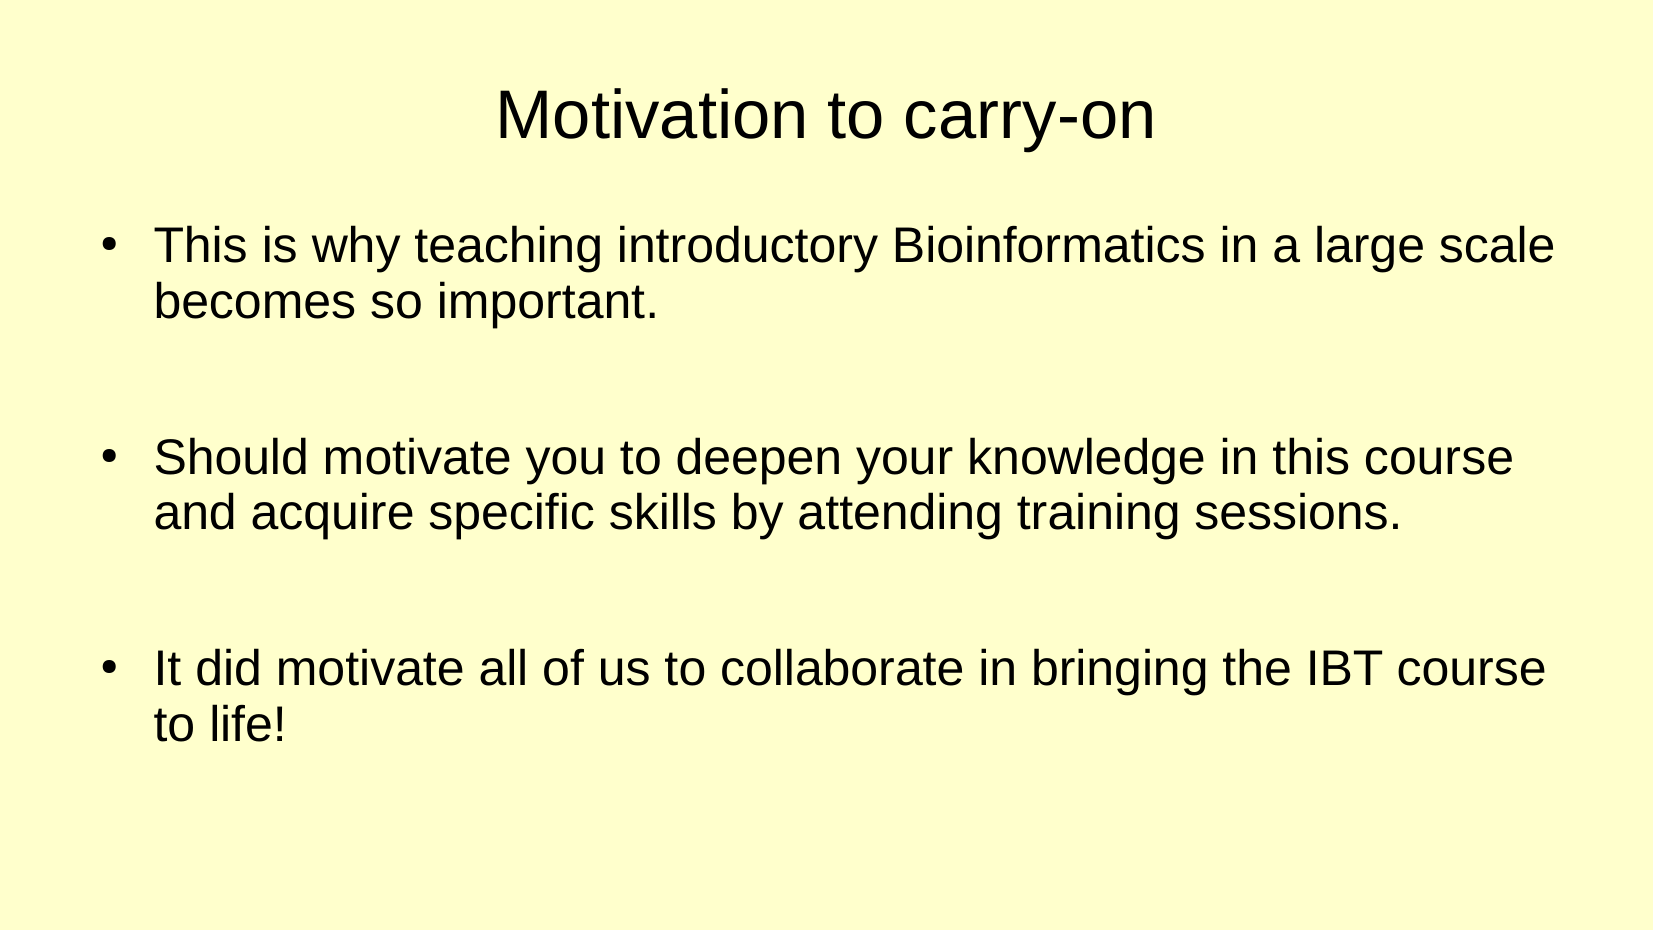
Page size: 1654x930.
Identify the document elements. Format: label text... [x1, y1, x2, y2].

title Motivation to carry-on [82, 36, 1571, 193]
list This is why teaching introductory Bioinformatics in a large scale becomes so important. Should motivate you to deepen your knowledge in this course and acquire specific skills by attending training sessions. It did motivate all of us to collaborate in bringing the IBT course to life! [82, 217, 1571, 844]
